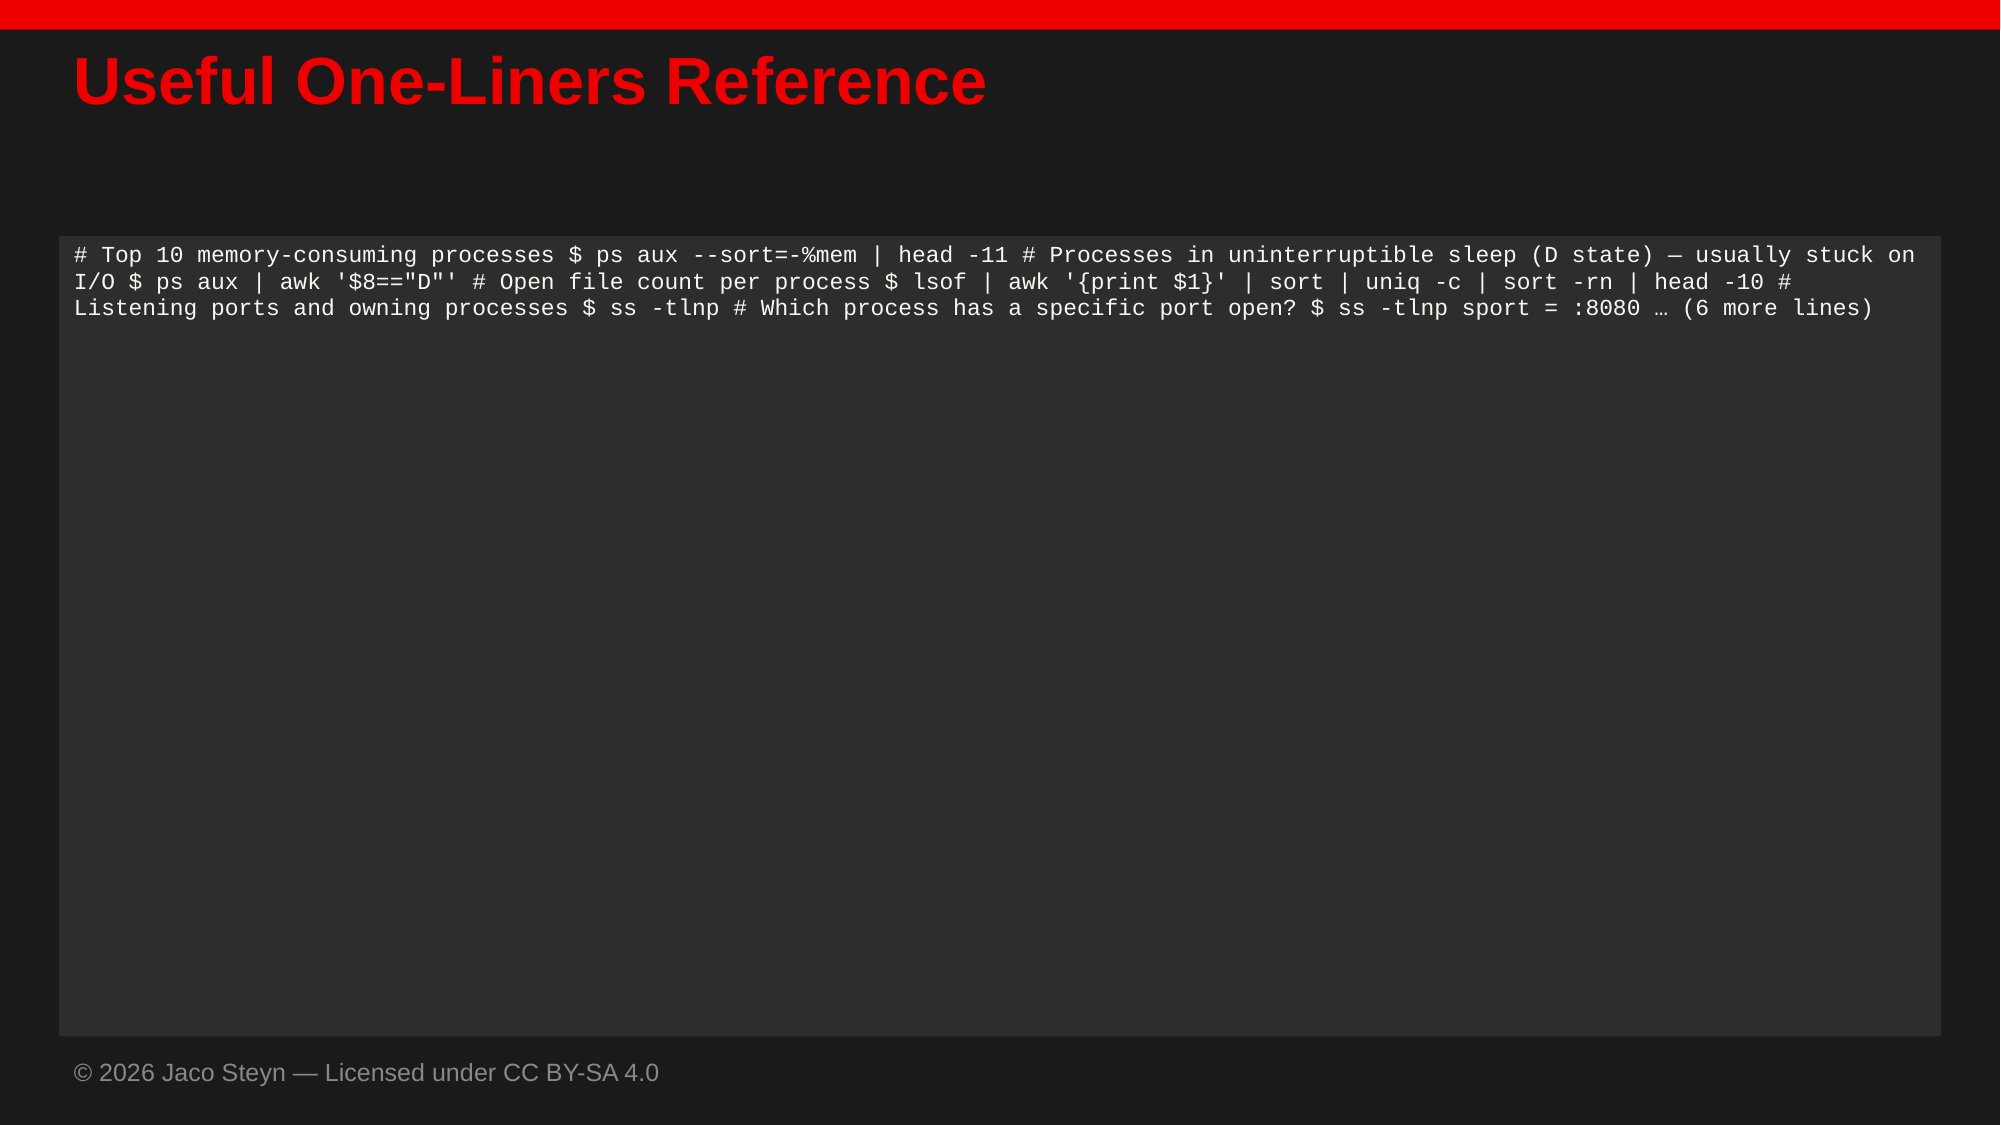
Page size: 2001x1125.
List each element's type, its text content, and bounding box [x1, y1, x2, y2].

text_box # Top 10 memory-consuming processes $ ps aux --sort=-%mem | head -11 # Processes in uninterruptible sleep (D state) — usually stuck on I/O $ ps aux | awk '$8=="D"' # Open file count per process $ lsof | awk '{print $1}' | sort | uniq -c | sort -rn | head -10 # Listening ports and owning processes $ ss -tlnp # Which process has a specific port open? $ ss -tlnp sport = :8080 … (6 more lines) [59, 236, 1942, 1037]
text_box © 2026 Jaco Steyn — Licensed under CC BY-SA 4.0 [59, 1051, 1942, 1093]
text_box Useful One-Liners Reference [59, 36, 1942, 208]
text_box [0, 0, 2001, 30]
